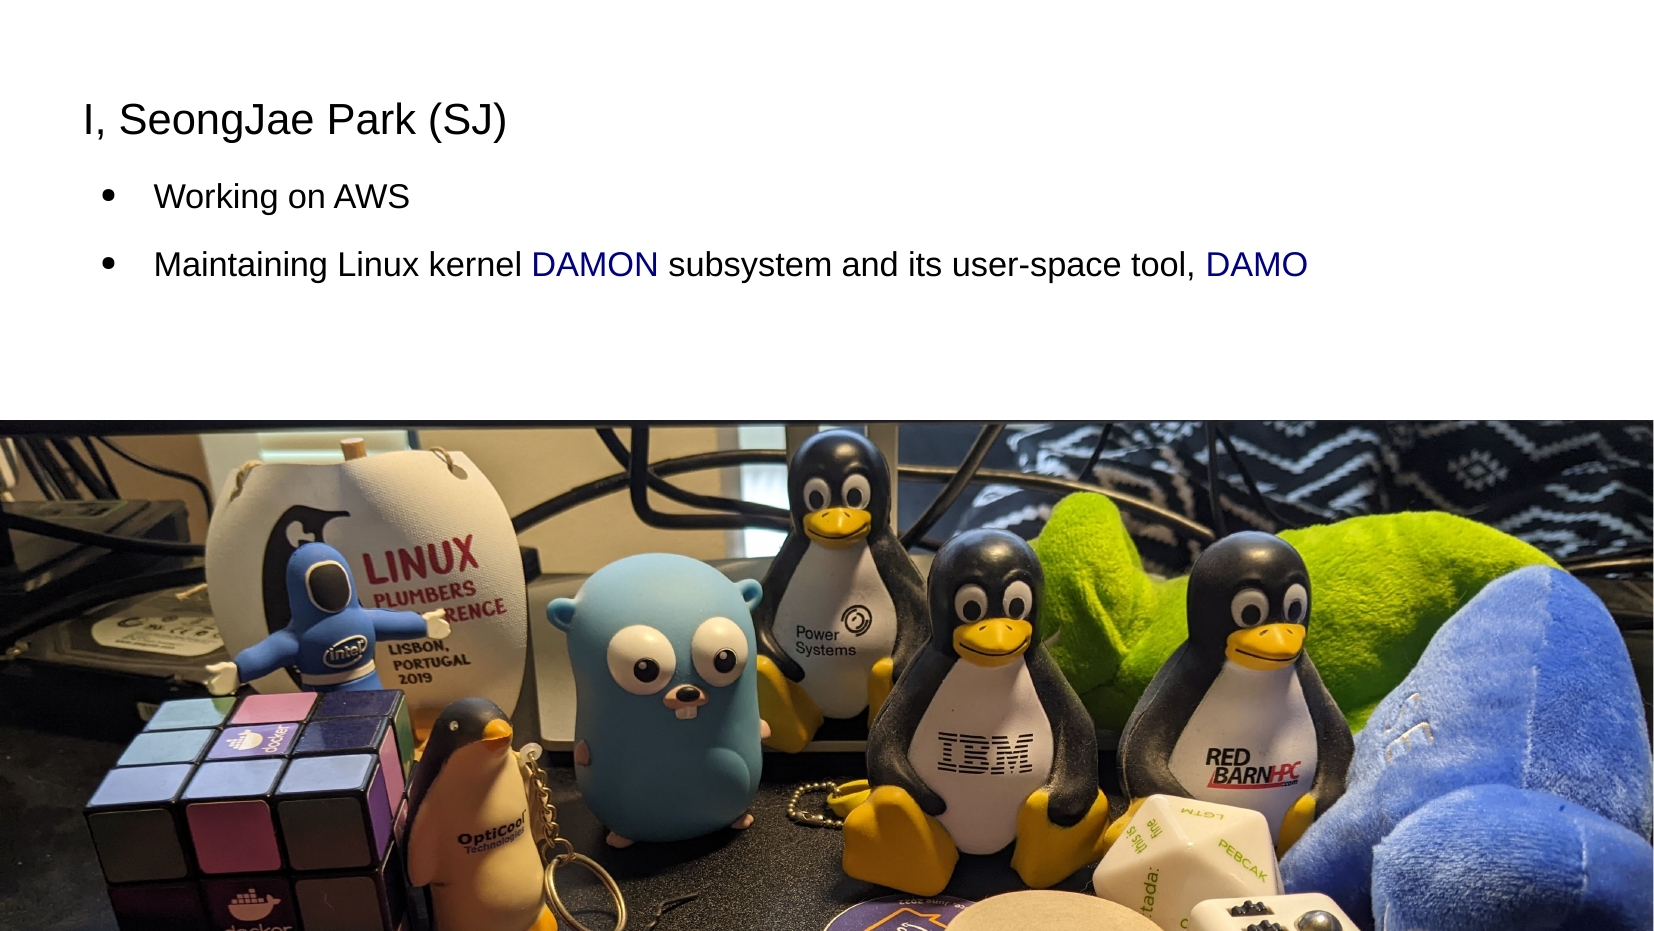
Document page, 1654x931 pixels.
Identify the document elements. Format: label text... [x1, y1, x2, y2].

picture [0, 420, 1654, 931]
list Working on AWS Maintaining Linux kernel DAMON subsystem and its user-space tool, DAMO [82, 177, 1571, 420]
title I, SeongJae Park (SJ) [82, 81, 1571, 157]
